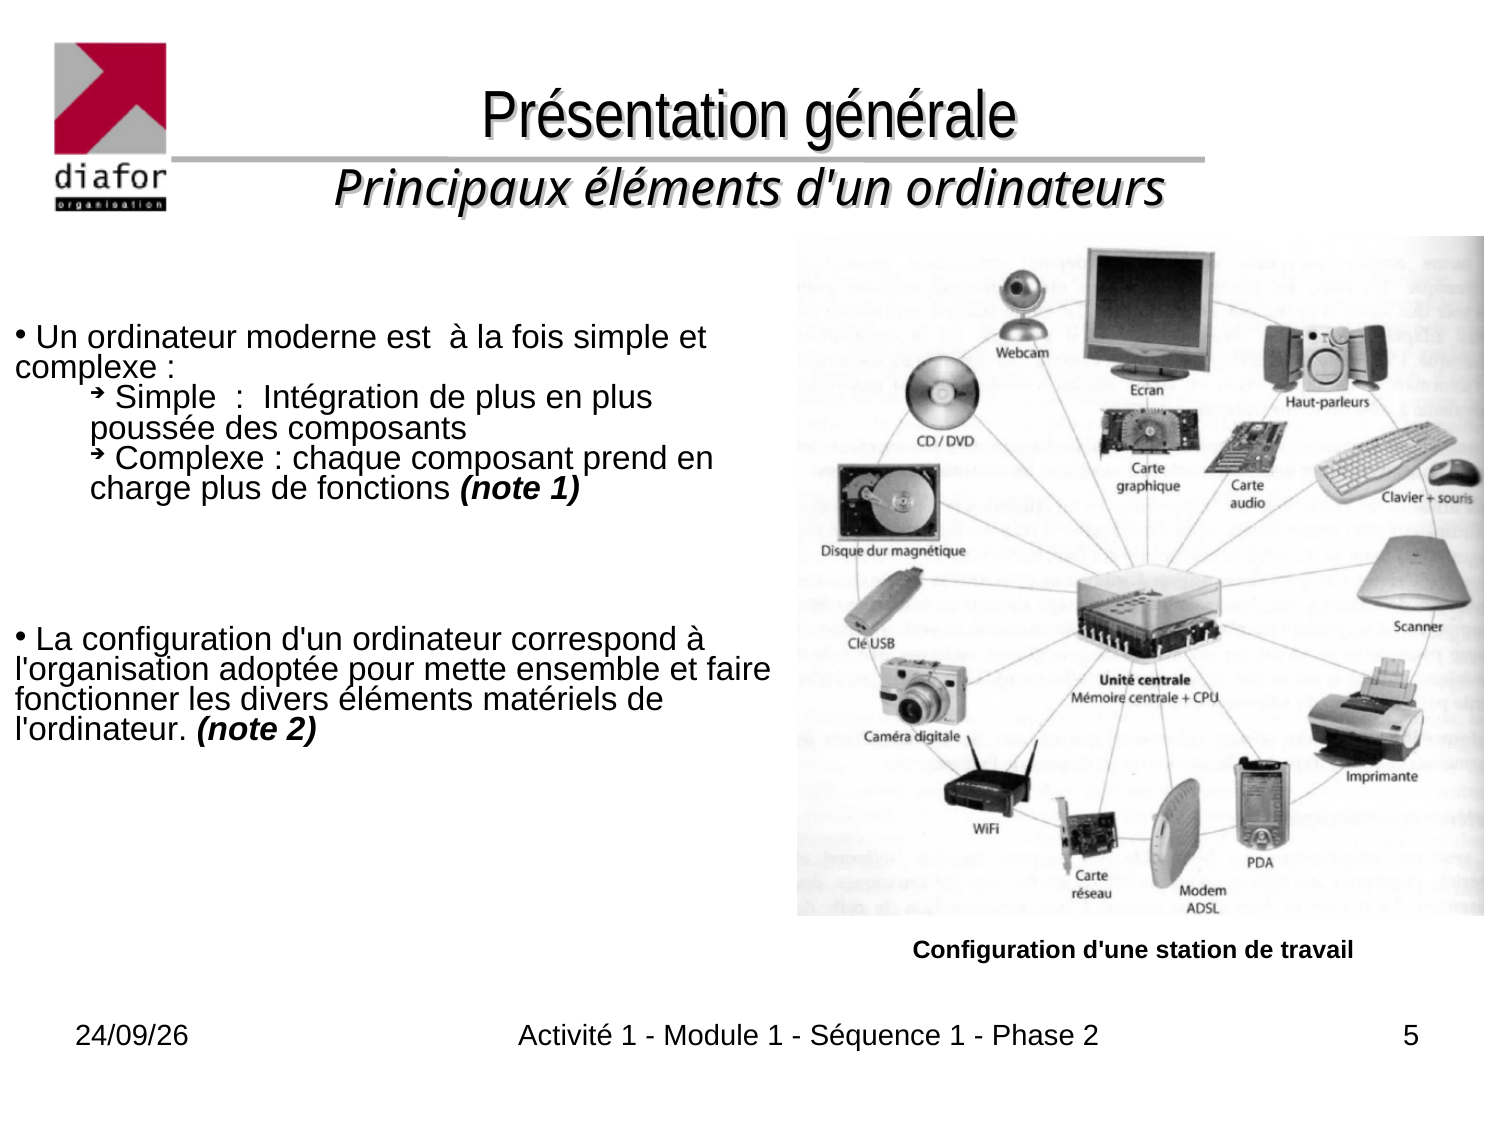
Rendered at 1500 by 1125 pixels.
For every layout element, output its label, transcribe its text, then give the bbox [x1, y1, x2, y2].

text_box La configuration d'un ordinateur correspond à l'organisation adoptée pour mette ensemble et faire fonctionner les divers éléments matériels de l'ordinateur. (note 2) [0, 618, 797, 755]
picture [797, 236, 1484, 916]
text_box Un ordinateur moderne est à la fois simple et complexe : Simple : Intégration de plus en plus poussée des composants Complexe : chaque composant prend en charge plus de fonctions (note 1) [0, 316, 768, 514]
text_box Configuration d'une station de travail [897, 933, 1371, 971]
title Présentation générale Principaux éléments d'un ordinateurs [75, 45, 1426, 250]
picture [53, 42, 168, 213]
